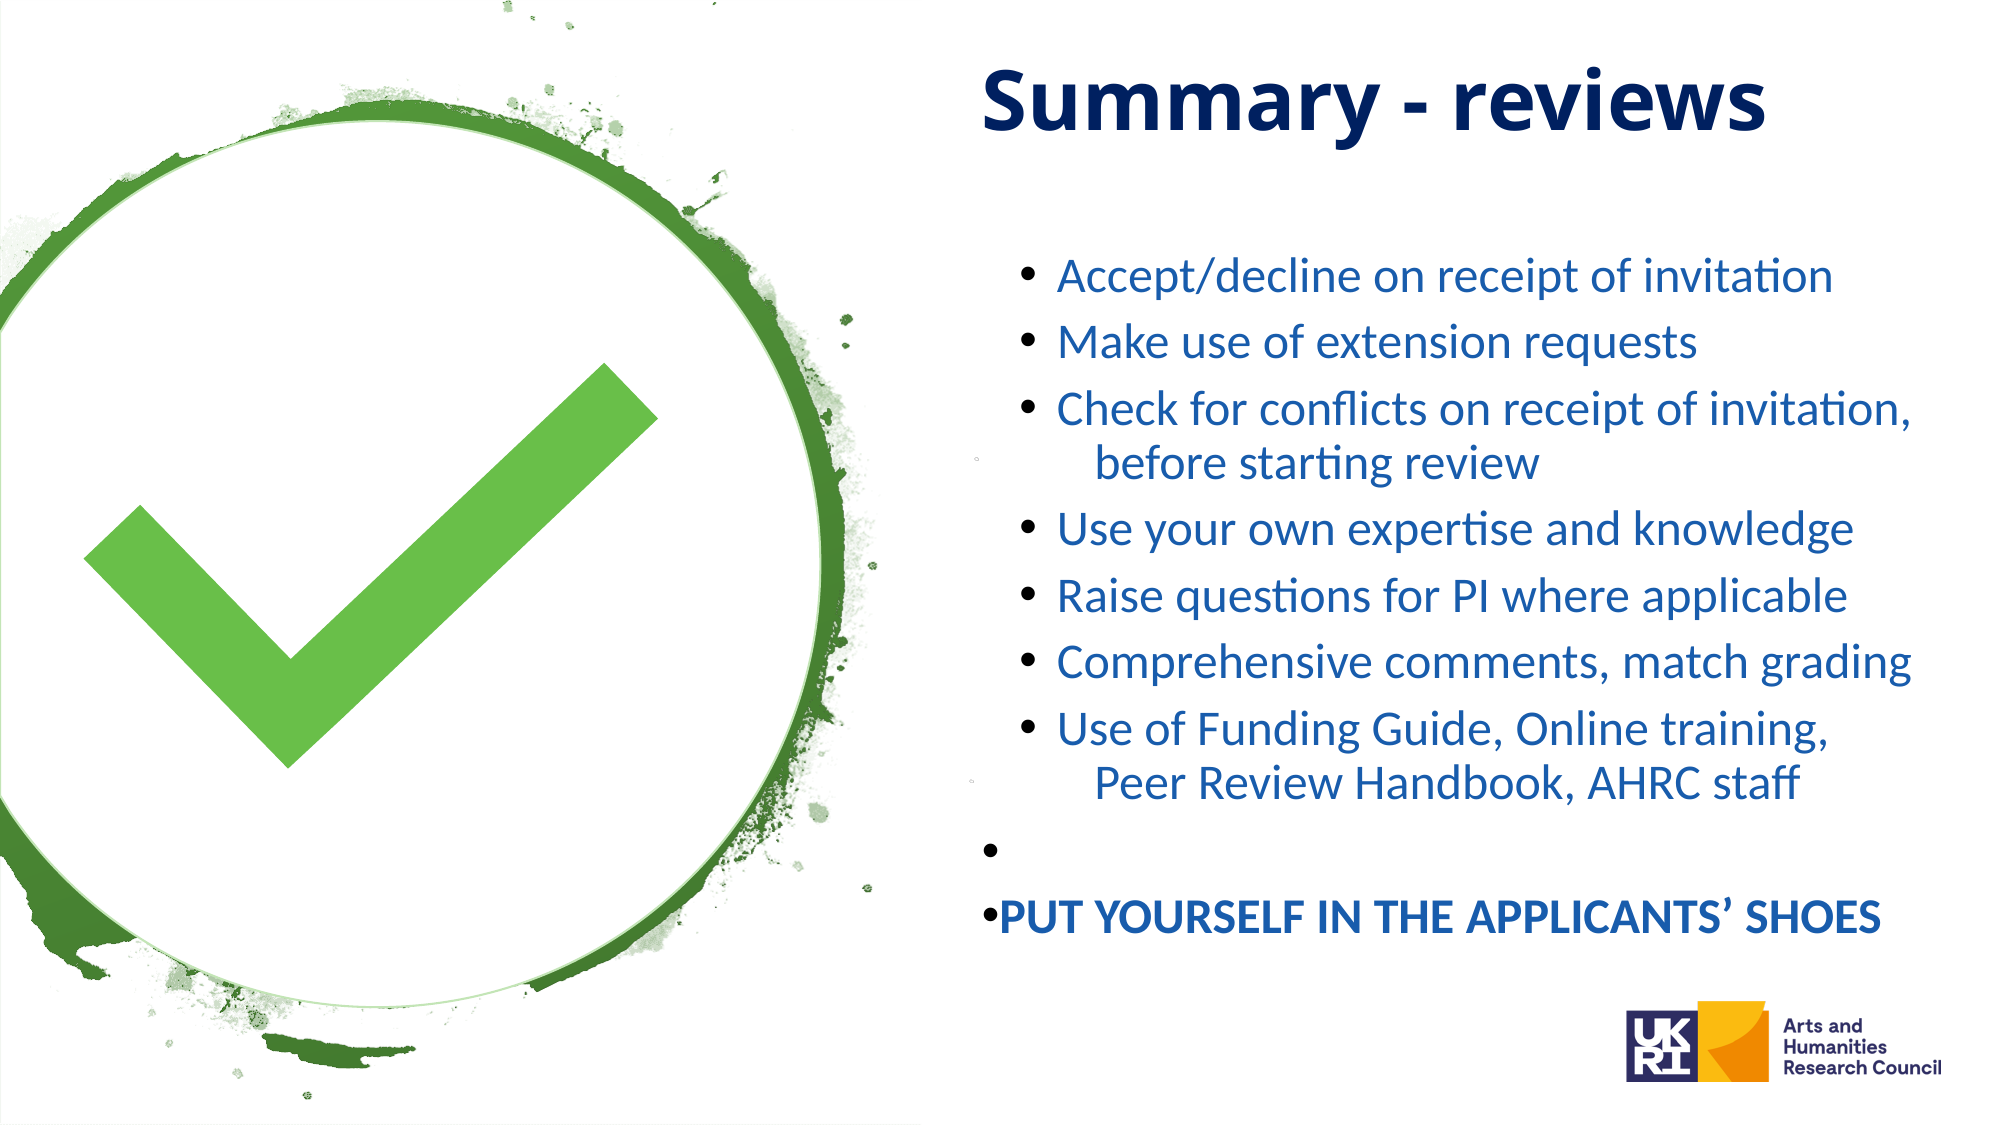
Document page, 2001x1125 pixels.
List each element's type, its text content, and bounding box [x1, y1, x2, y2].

picture [0, 0, 2000, 1125]
text_box Accept/decline on receipt of invitation Make use of extension requests Check for conflicts on receipt of invitation, before starting review Use your own expertise and knowledge Raise questions for PI where applicable Comprehensive comments, match grading Use of Funding Guide, Online training, Peer Review Handbook, AHRC staff PUT YOURSELF IN THE APPLICANTS’ SHOES [967, 199, 1941, 994]
picture [73, 267, 668, 862]
text_box Summary - reviews [966, 35, 1784, 164]
text_box [0, 121, 821, 1008]
